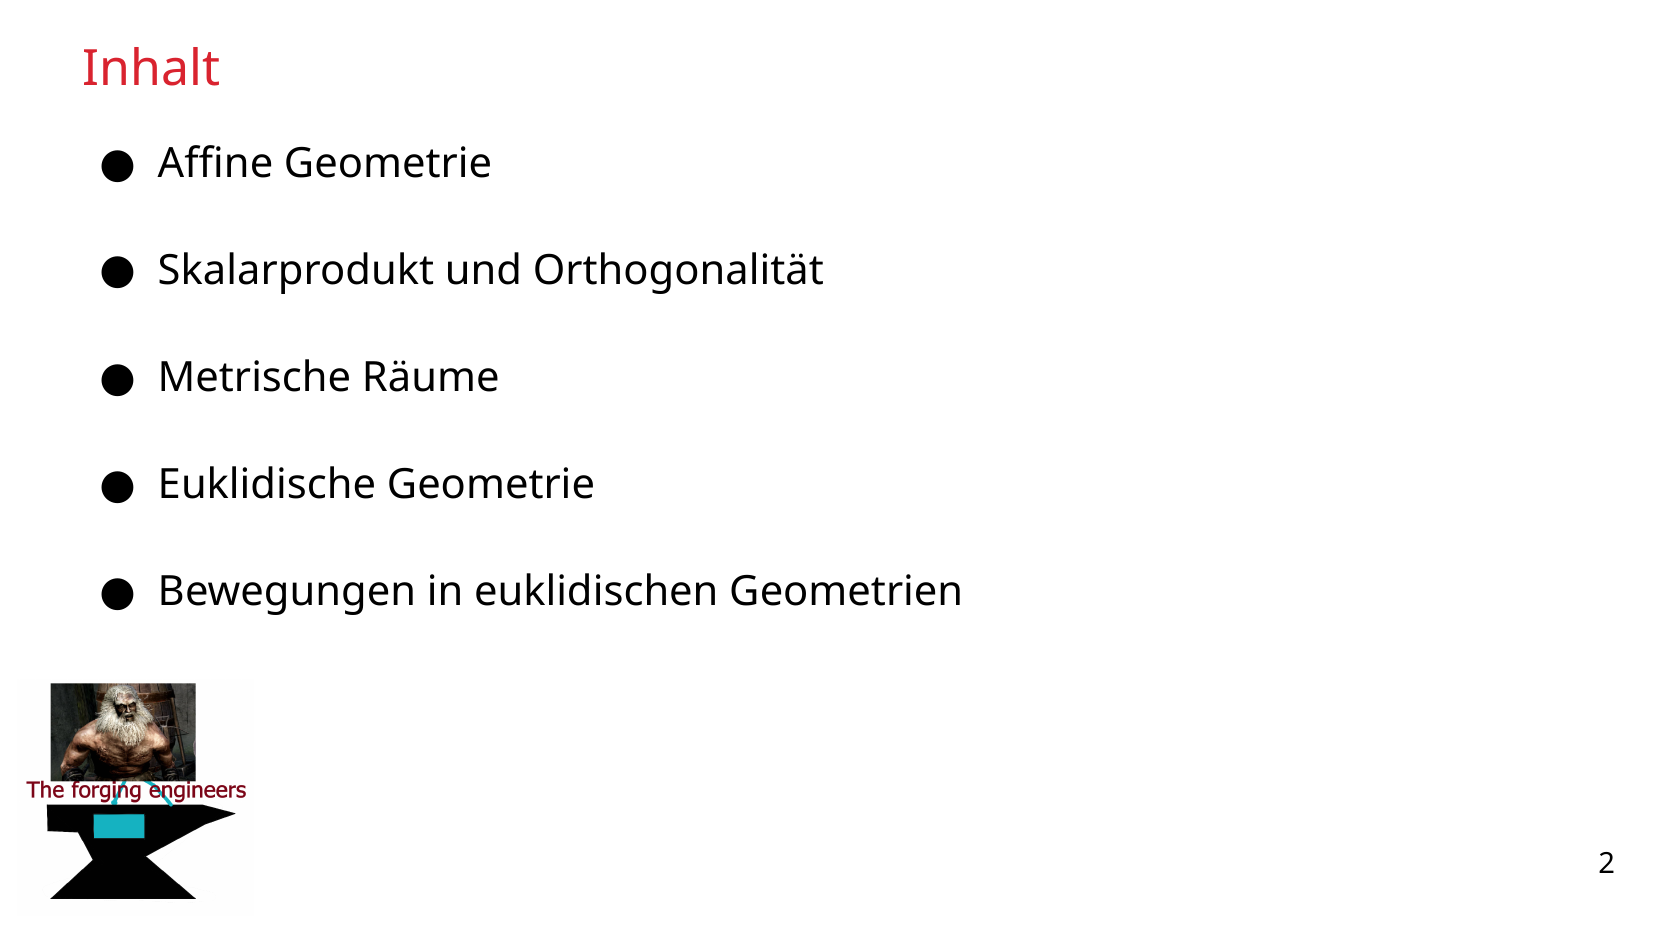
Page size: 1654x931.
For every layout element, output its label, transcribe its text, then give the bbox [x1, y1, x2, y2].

subtitle Affine Geometrie Skalarprodukt und Orthogonalität Metrische Räume Euklidische Geometrie Bewegungen in euklidischen Geometrien [82, 135, 1489, 591]
picture [17, 679, 254, 916]
title Inhalt [82, 37, 1571, 95]
